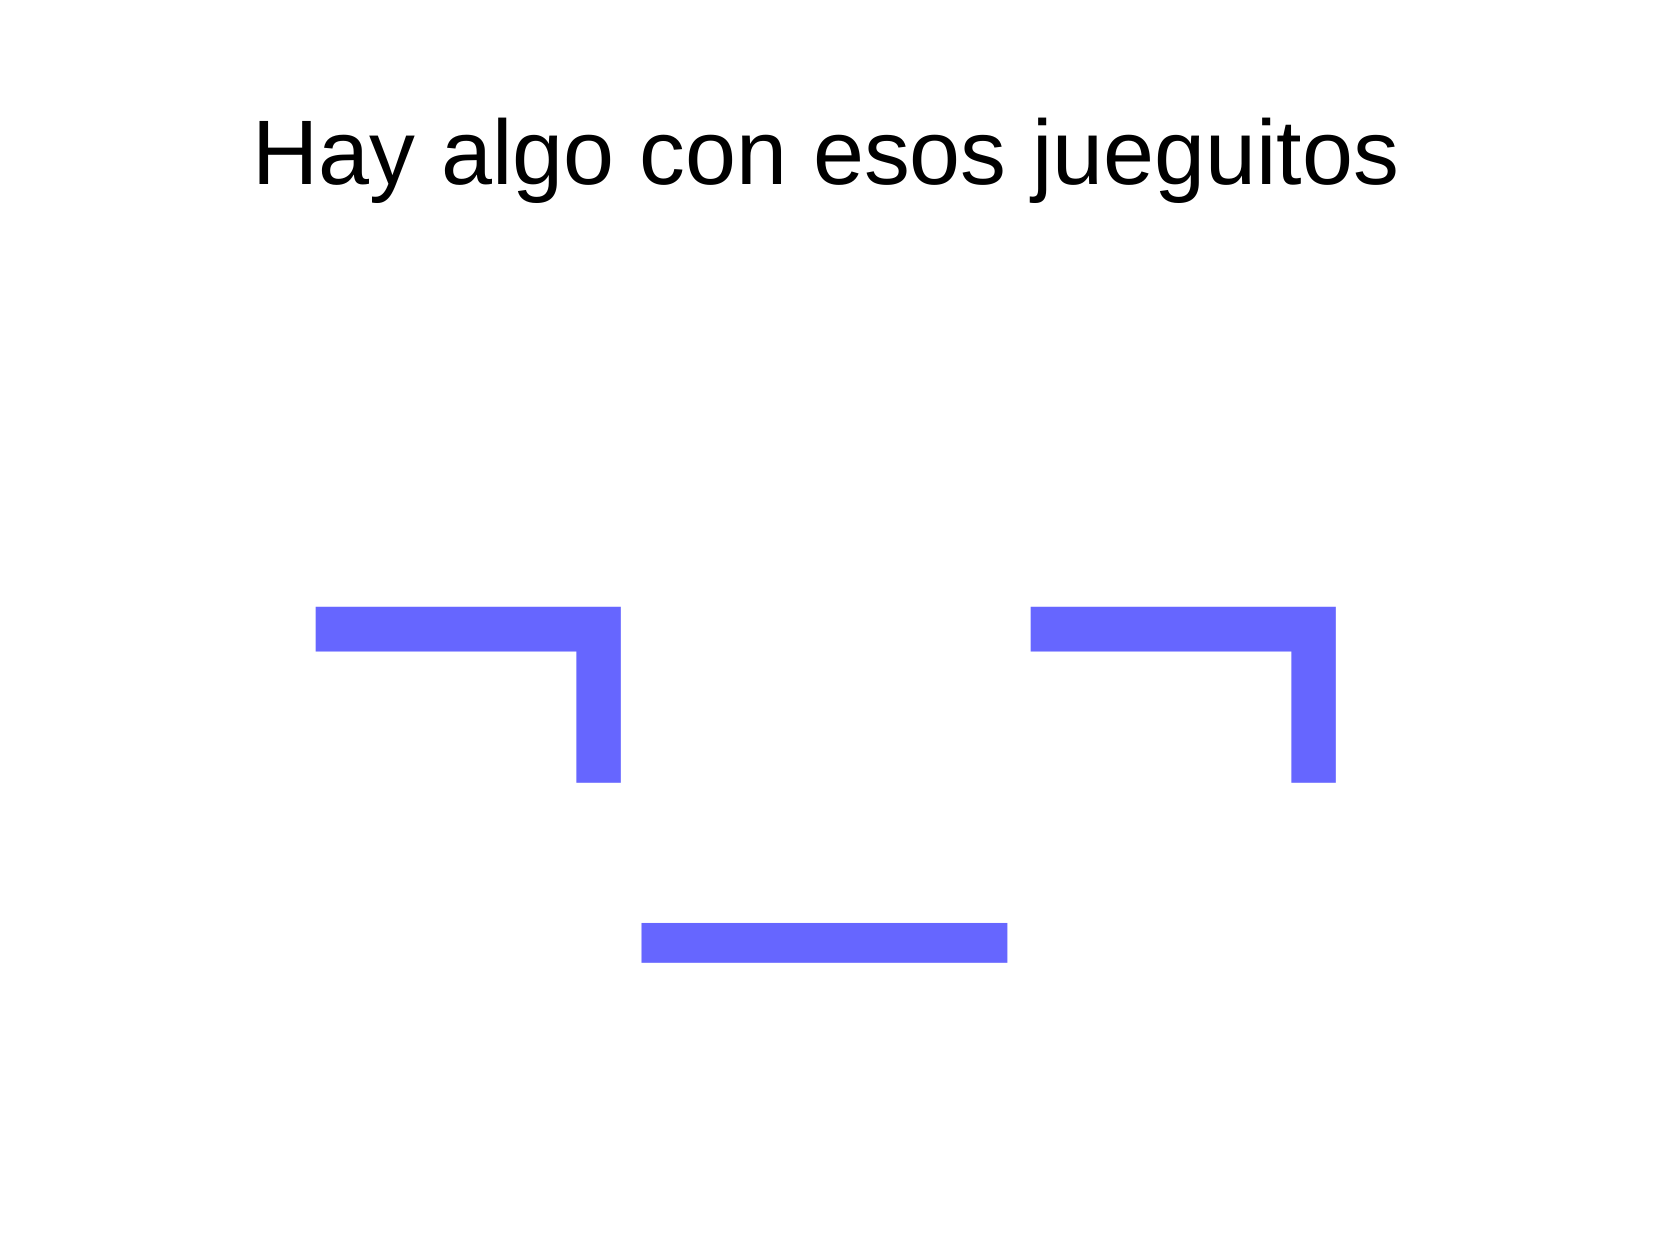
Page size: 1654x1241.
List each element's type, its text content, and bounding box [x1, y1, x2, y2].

title ¬_¬ [82, 269, 1571, 972]
title Hay algo con esos jueguitos [82, 49, 1571, 257]
